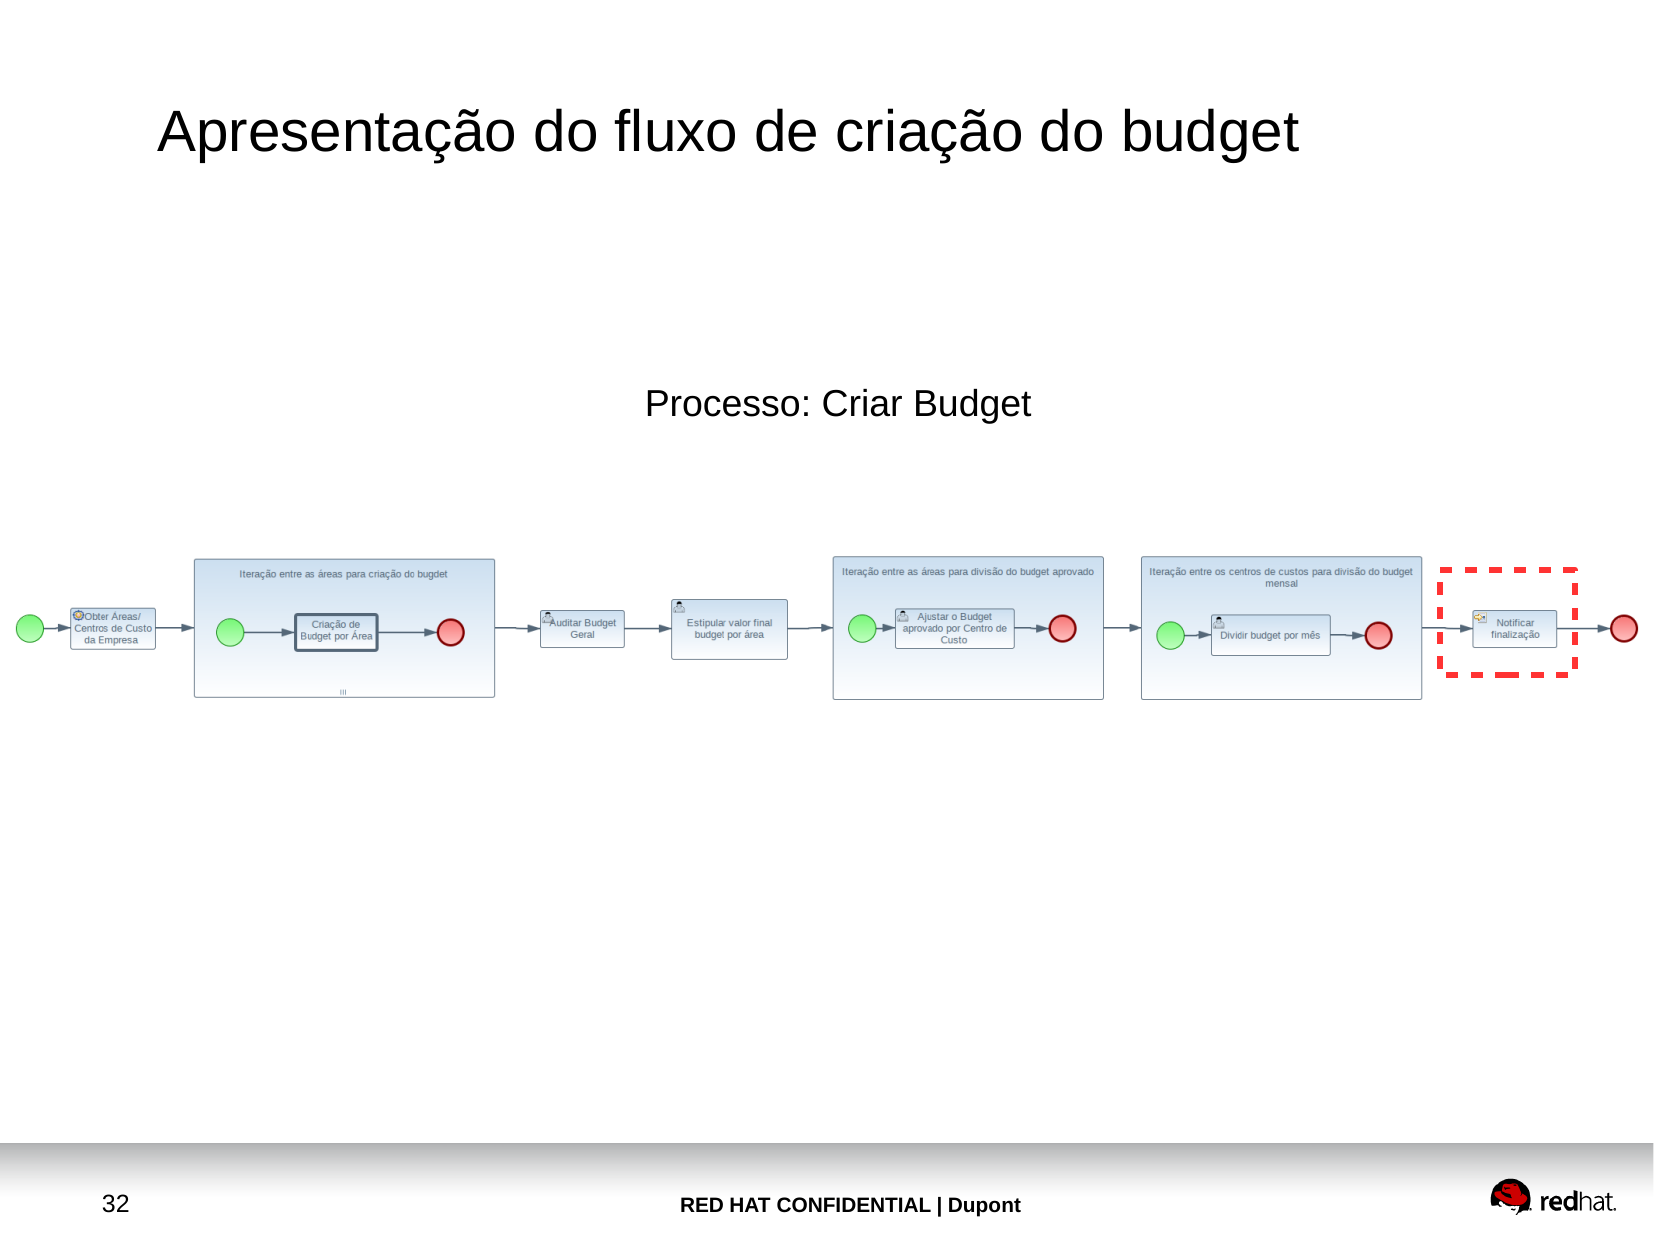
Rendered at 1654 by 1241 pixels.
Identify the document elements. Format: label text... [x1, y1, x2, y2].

picture [0, 1143, 1654, 1241]
picture [0, 510, 1654, 715]
text_box Apresentação do fluxo de criação do budget [82, 37, 1571, 226]
text_box Processo: Criar Budget [630, 375, 1058, 432]
